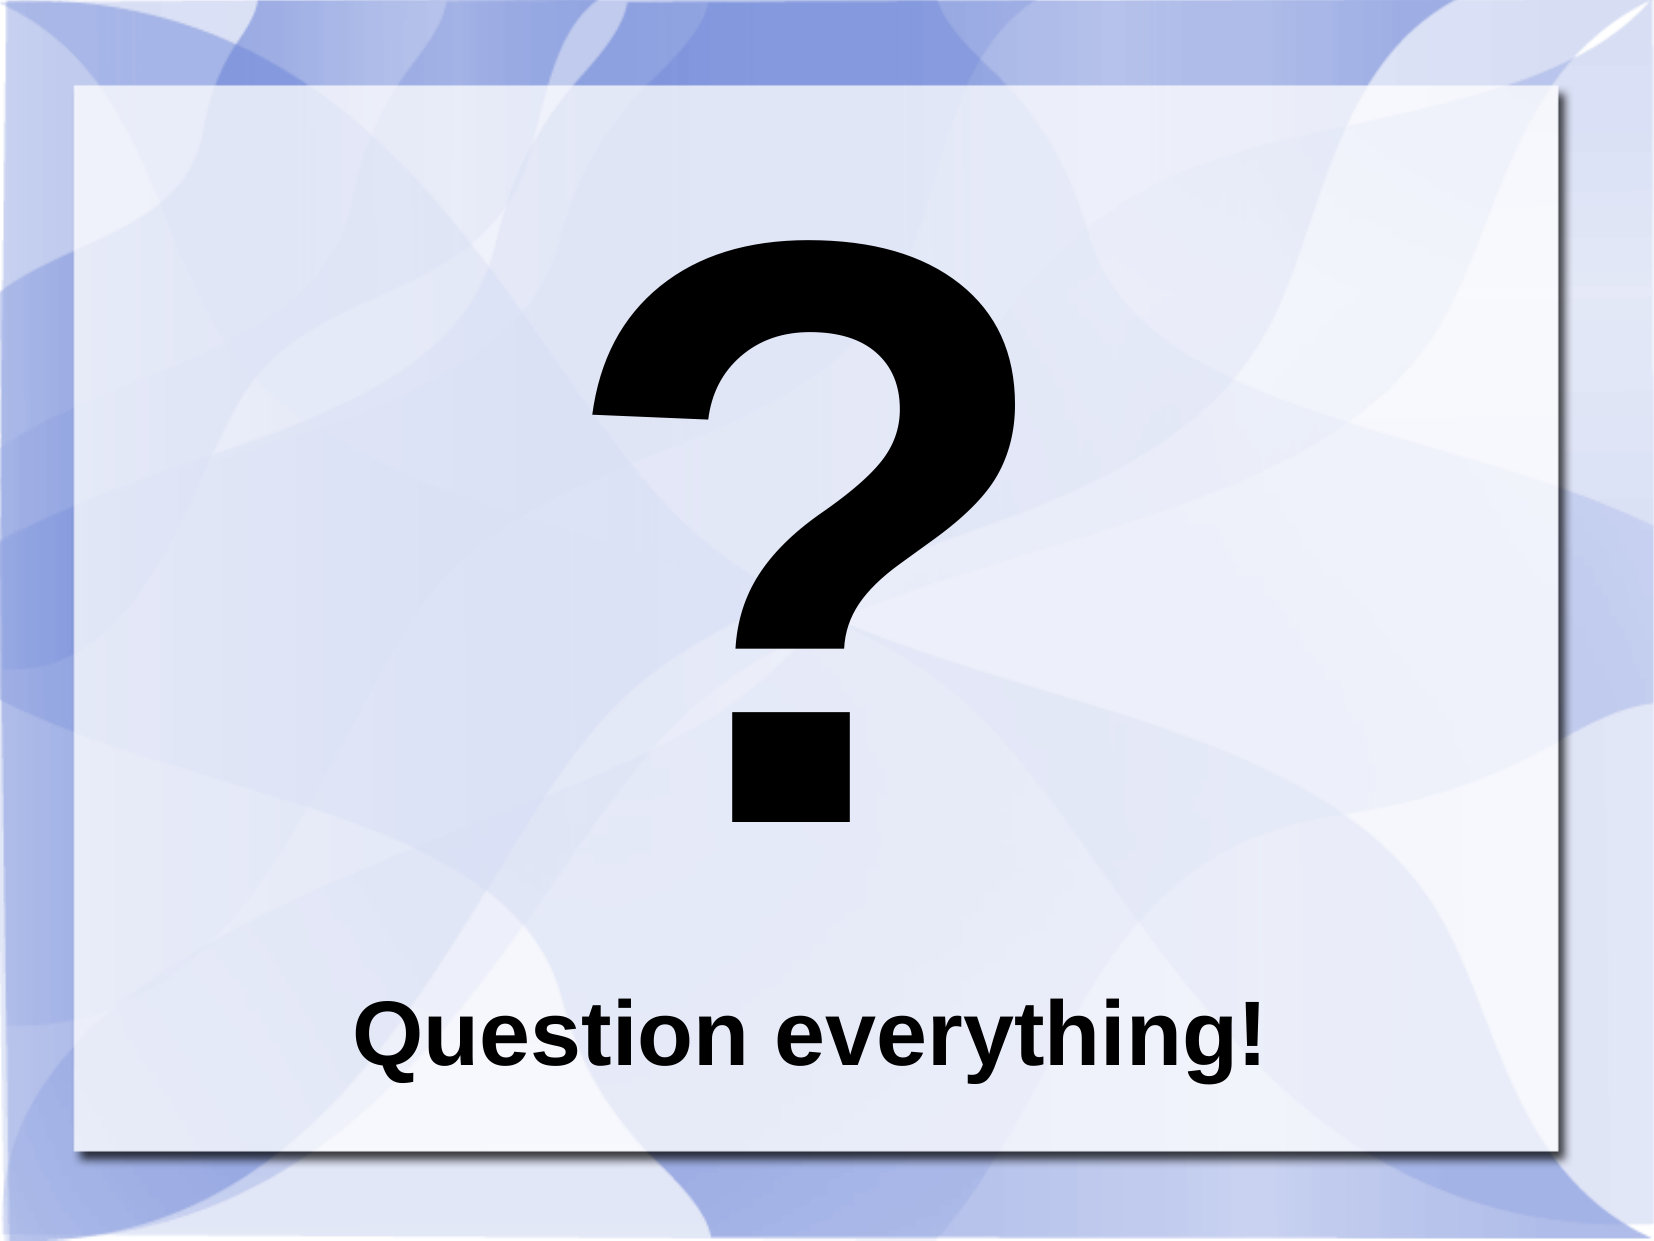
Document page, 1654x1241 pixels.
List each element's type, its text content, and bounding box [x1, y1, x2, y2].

subtitle ? [129, 67, 1489, 999]
picture [0, 0, 1654, 1241]
title Question everything! [84, 937, 1538, 1130]
